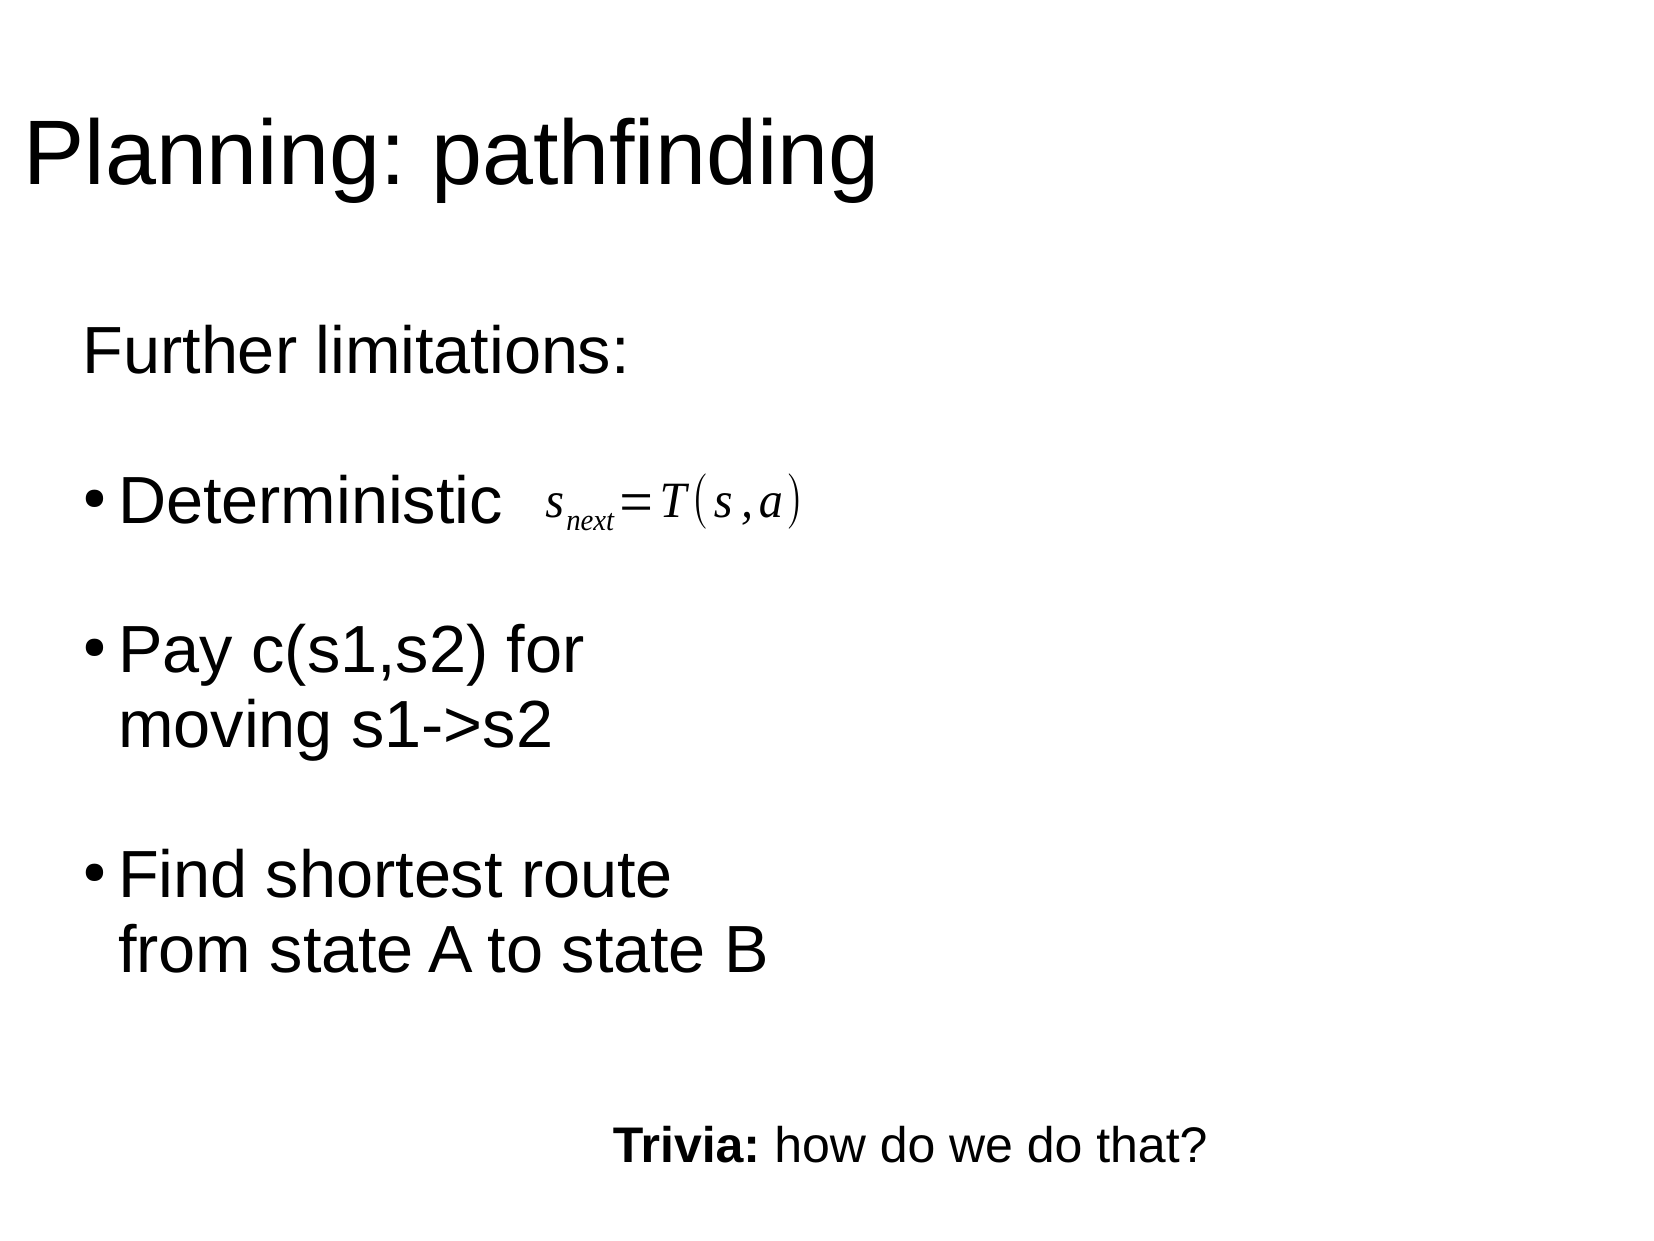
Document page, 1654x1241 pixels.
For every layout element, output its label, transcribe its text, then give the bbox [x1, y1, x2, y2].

title Planning: pathfinding [23, 49, 1512, 257]
text_box Trivia: how do we do that? [598, 1110, 1223, 1182]
subtitle Further limitations: Deterministic Pay c(s1,s2) for moving s1->s2 Find shortest route from state A to state B [82, 290, 1571, 1010]
chart [533, 469, 813, 536]
